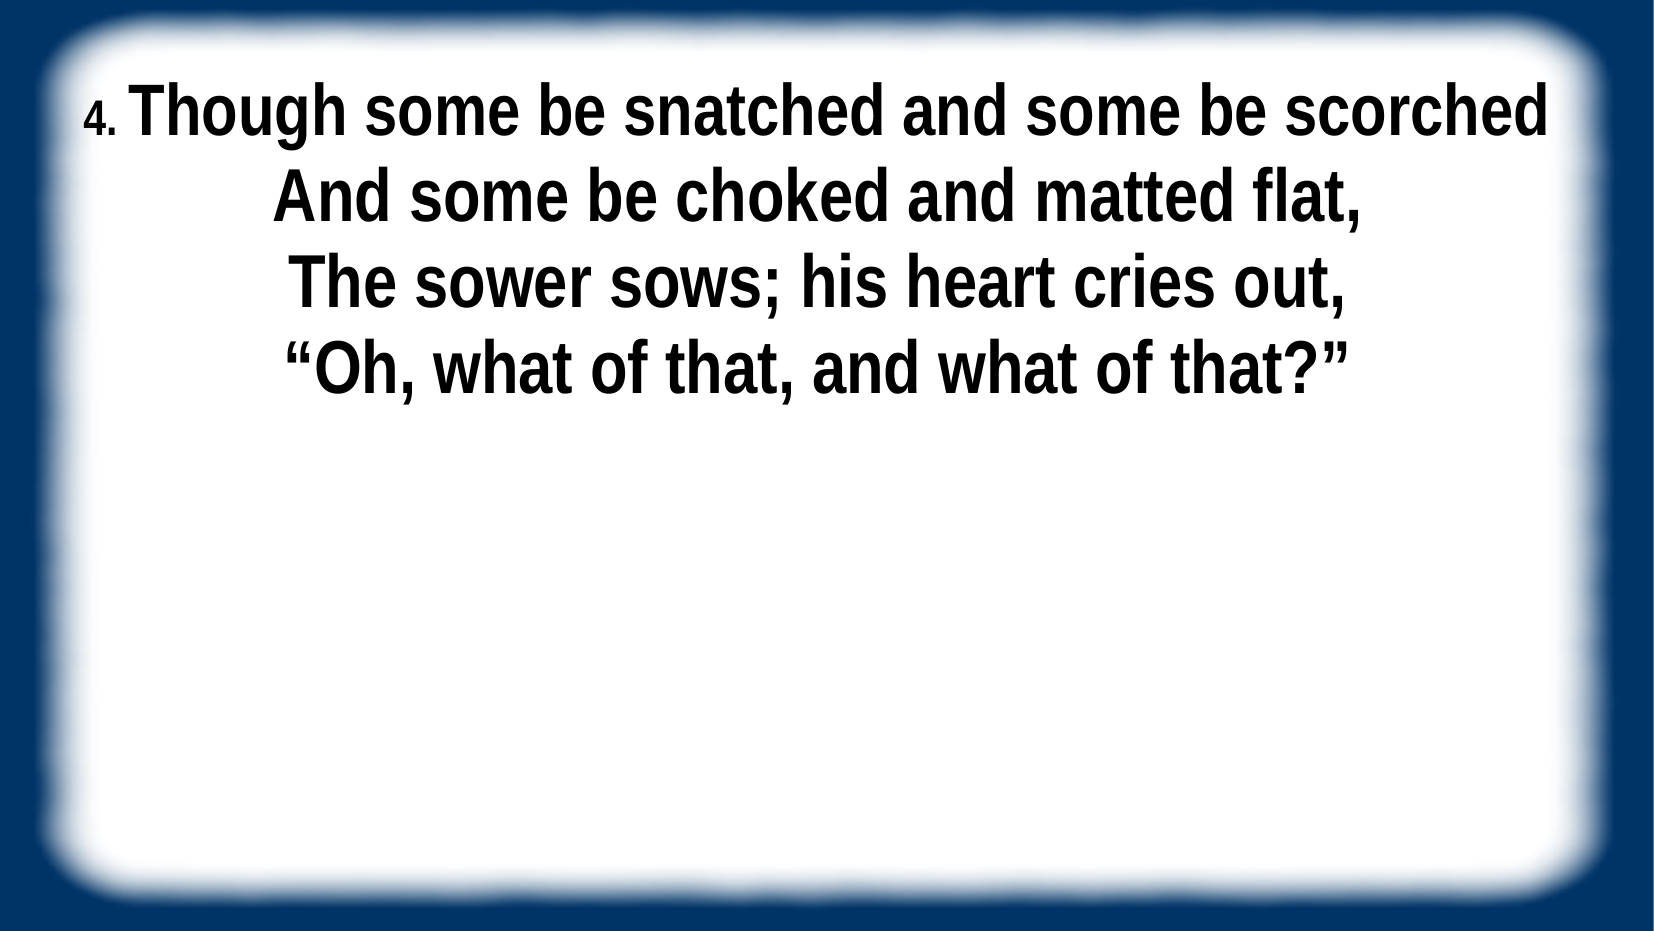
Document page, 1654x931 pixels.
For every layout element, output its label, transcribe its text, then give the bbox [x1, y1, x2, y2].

picture [0, 0, 1654, 931]
text_box 4. Though some be snatched and some be scorched And some be choked and matted flat, The sower sows; his heart cries out, “Oh, what of that, and what of that?” [60, 60, 1576, 931]
